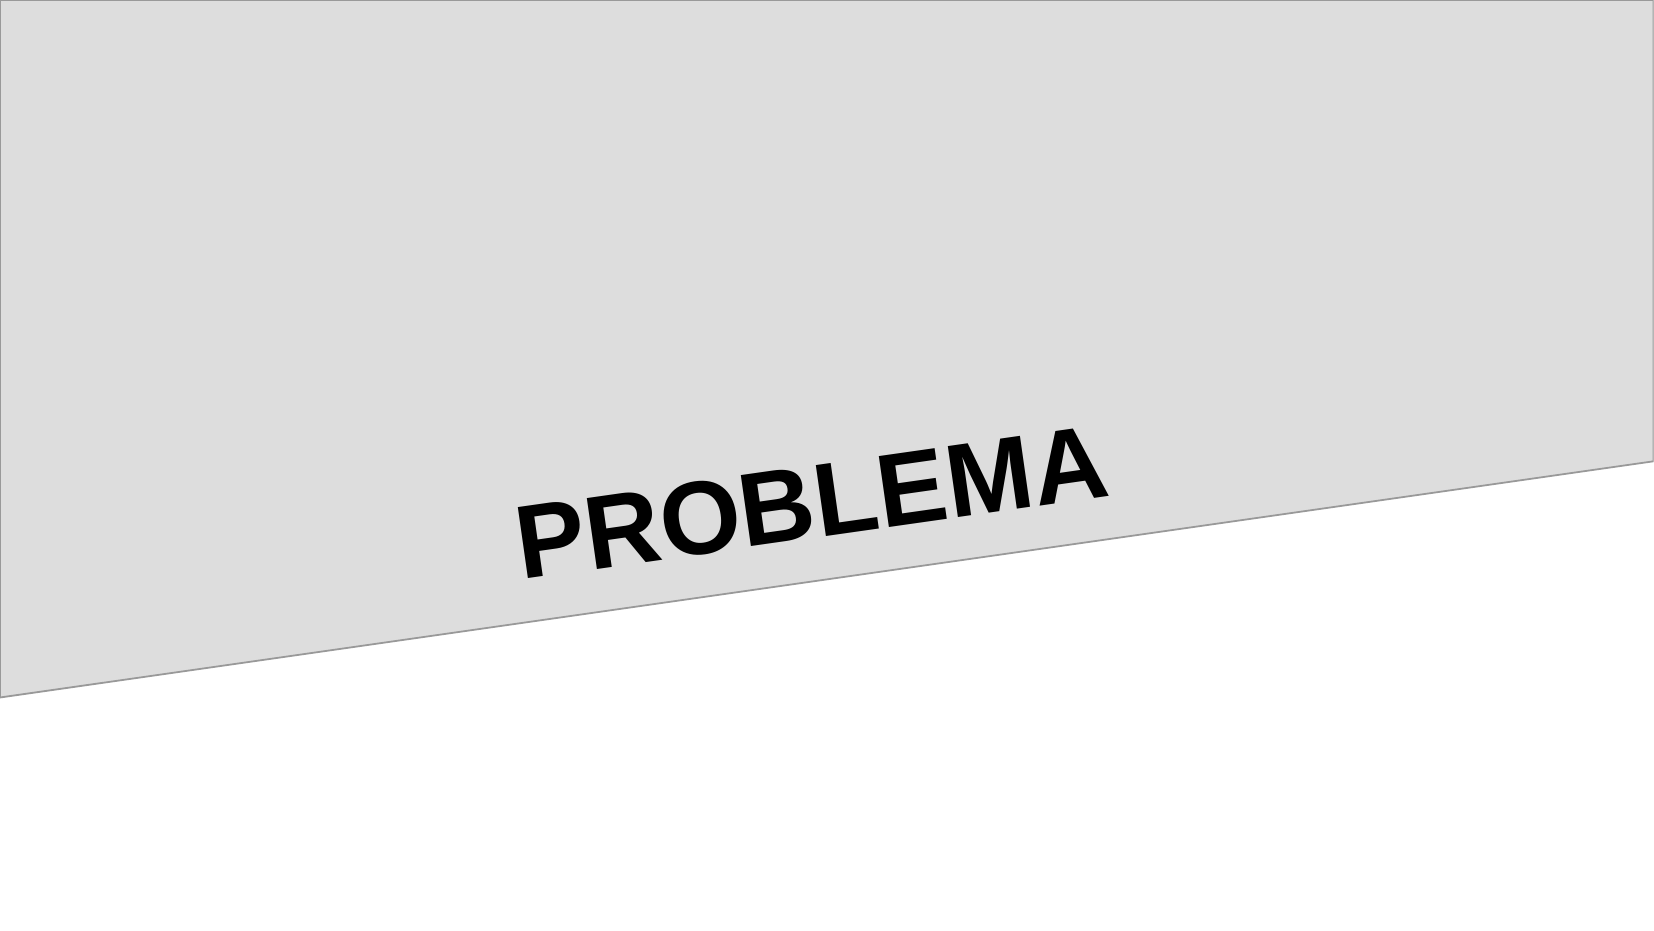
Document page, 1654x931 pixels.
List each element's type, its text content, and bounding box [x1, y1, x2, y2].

title PROBLEMA [62, 267, 1562, 737]
